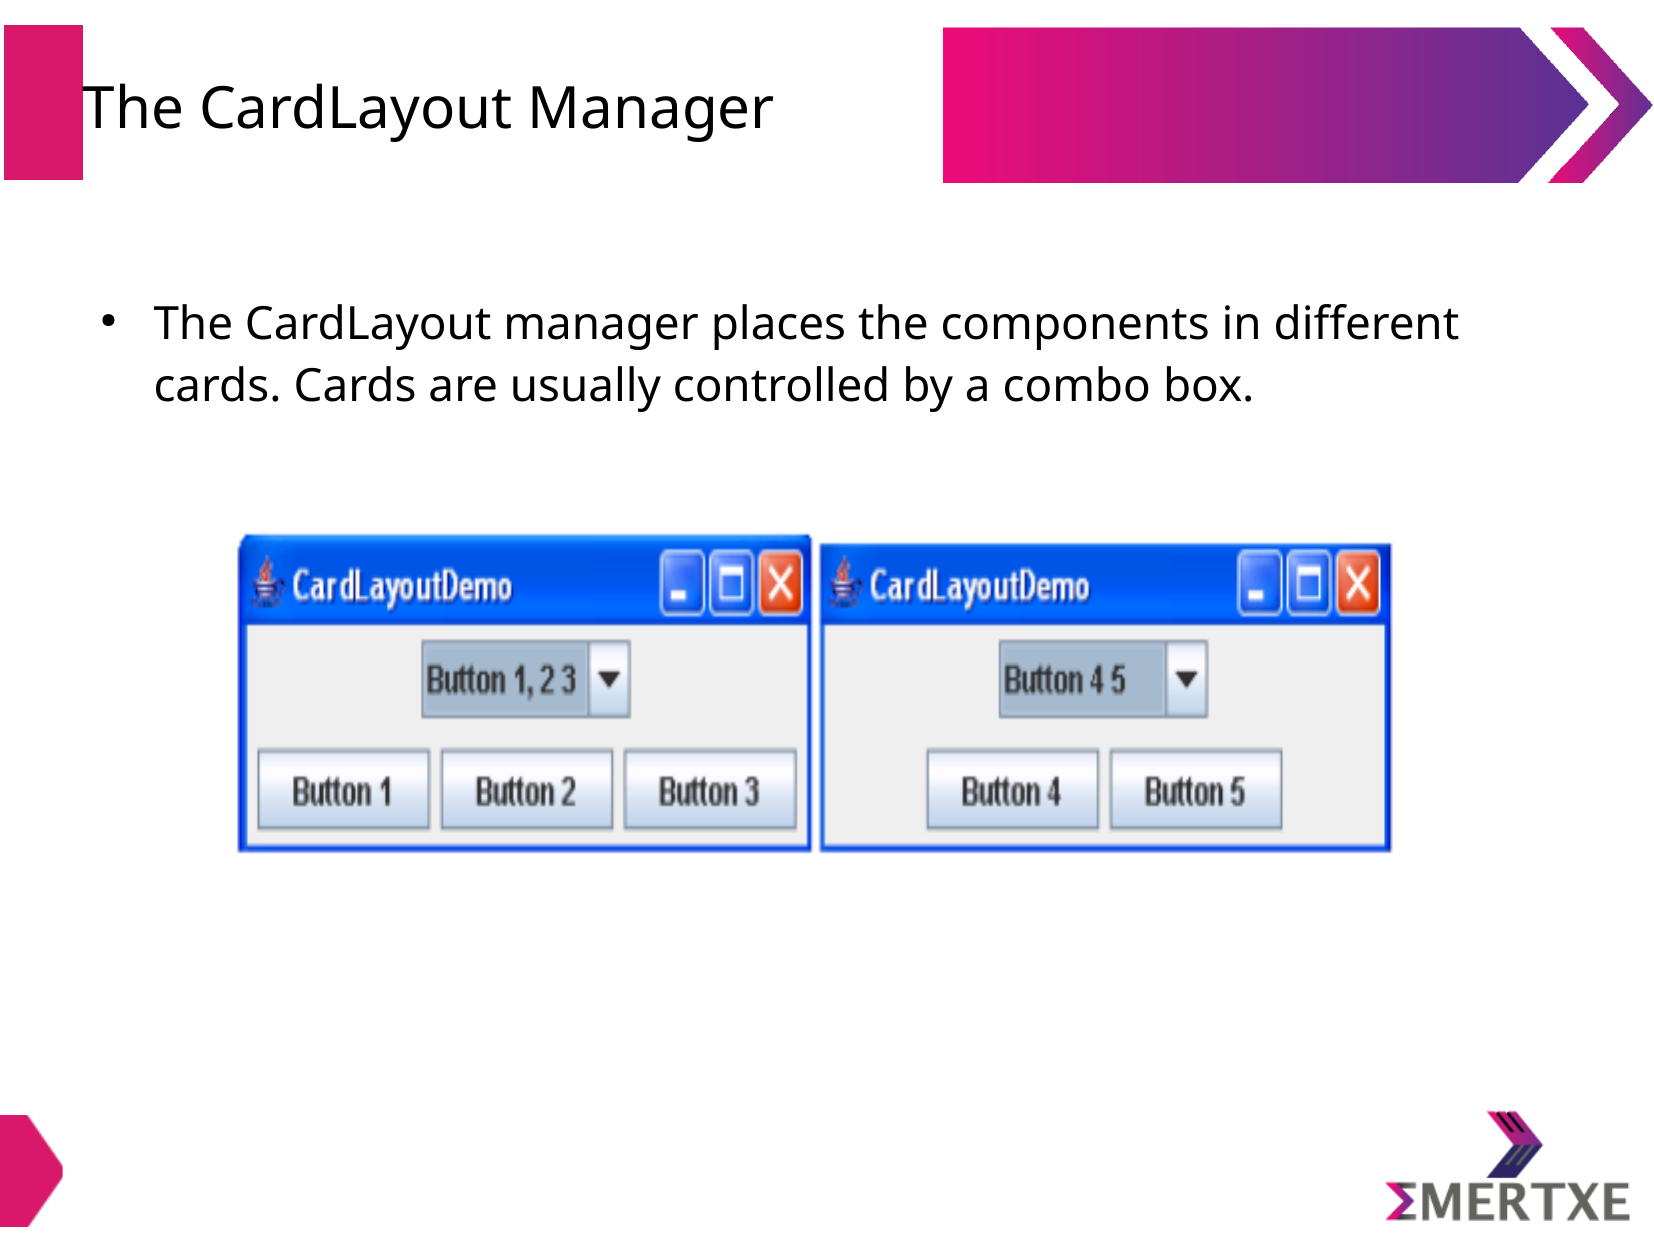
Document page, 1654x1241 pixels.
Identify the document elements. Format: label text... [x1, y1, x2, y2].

picture [1571, 27, 1653, 183]
picture [1385, 1107, 1631, 1221]
picture [210, 492, 1411, 901]
list The CardLayout manager places the components in different cards. Cards are usually controlled by a combo box. [82, 290, 1571, 1010]
title The CardLayout Manager [82, 2, 1571, 210]
